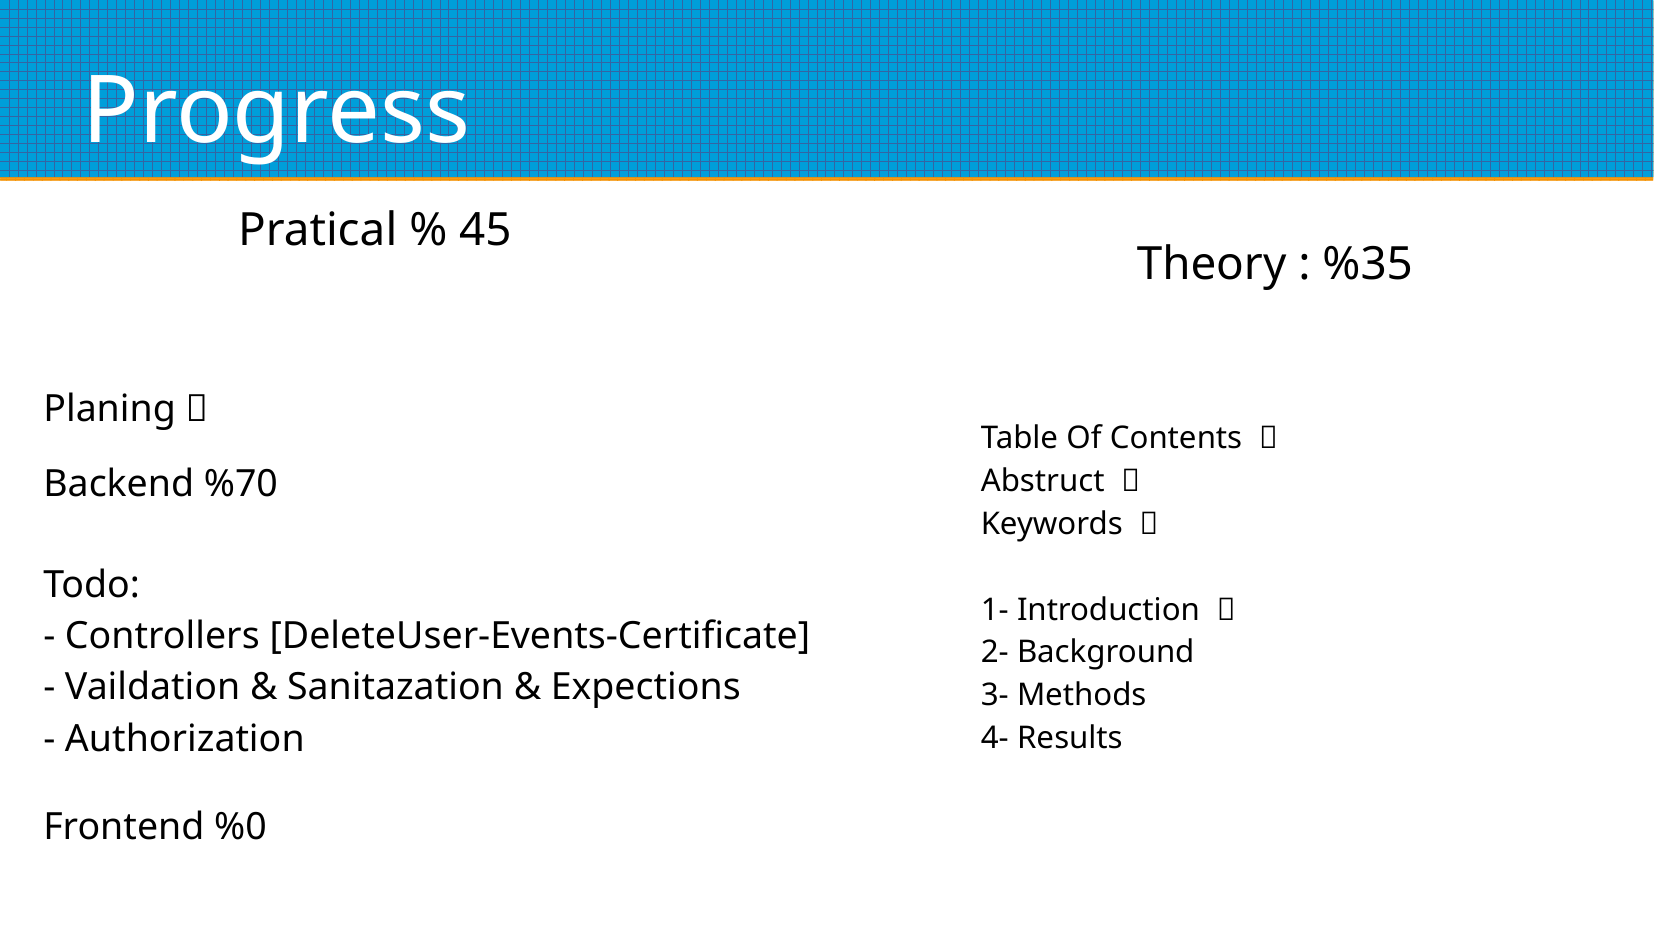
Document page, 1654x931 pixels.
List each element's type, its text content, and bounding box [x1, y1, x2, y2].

text_box Planing ✅ [37, 375, 263, 438]
text_box Pratical % 45 [225, 190, 526, 266]
title Progress [82, 14, 1571, 171]
text_box Backend %70 Todo: - Controllers [DeleteUser-Events-Certificate] - Vaildation & Sanitazation & Expections - Authorization [37, 450, 863, 769]
text_box Table Of Contents ✅ Abstruct ✅ Keywords ✅ 1- Introduction ✅ 2- Background 3- Methods 4- Results [975, 337, 1576, 836]
text_box Frontend %0 [37, 787, 301, 863]
text_box Theory : %35 [1125, 225, 1426, 300]
